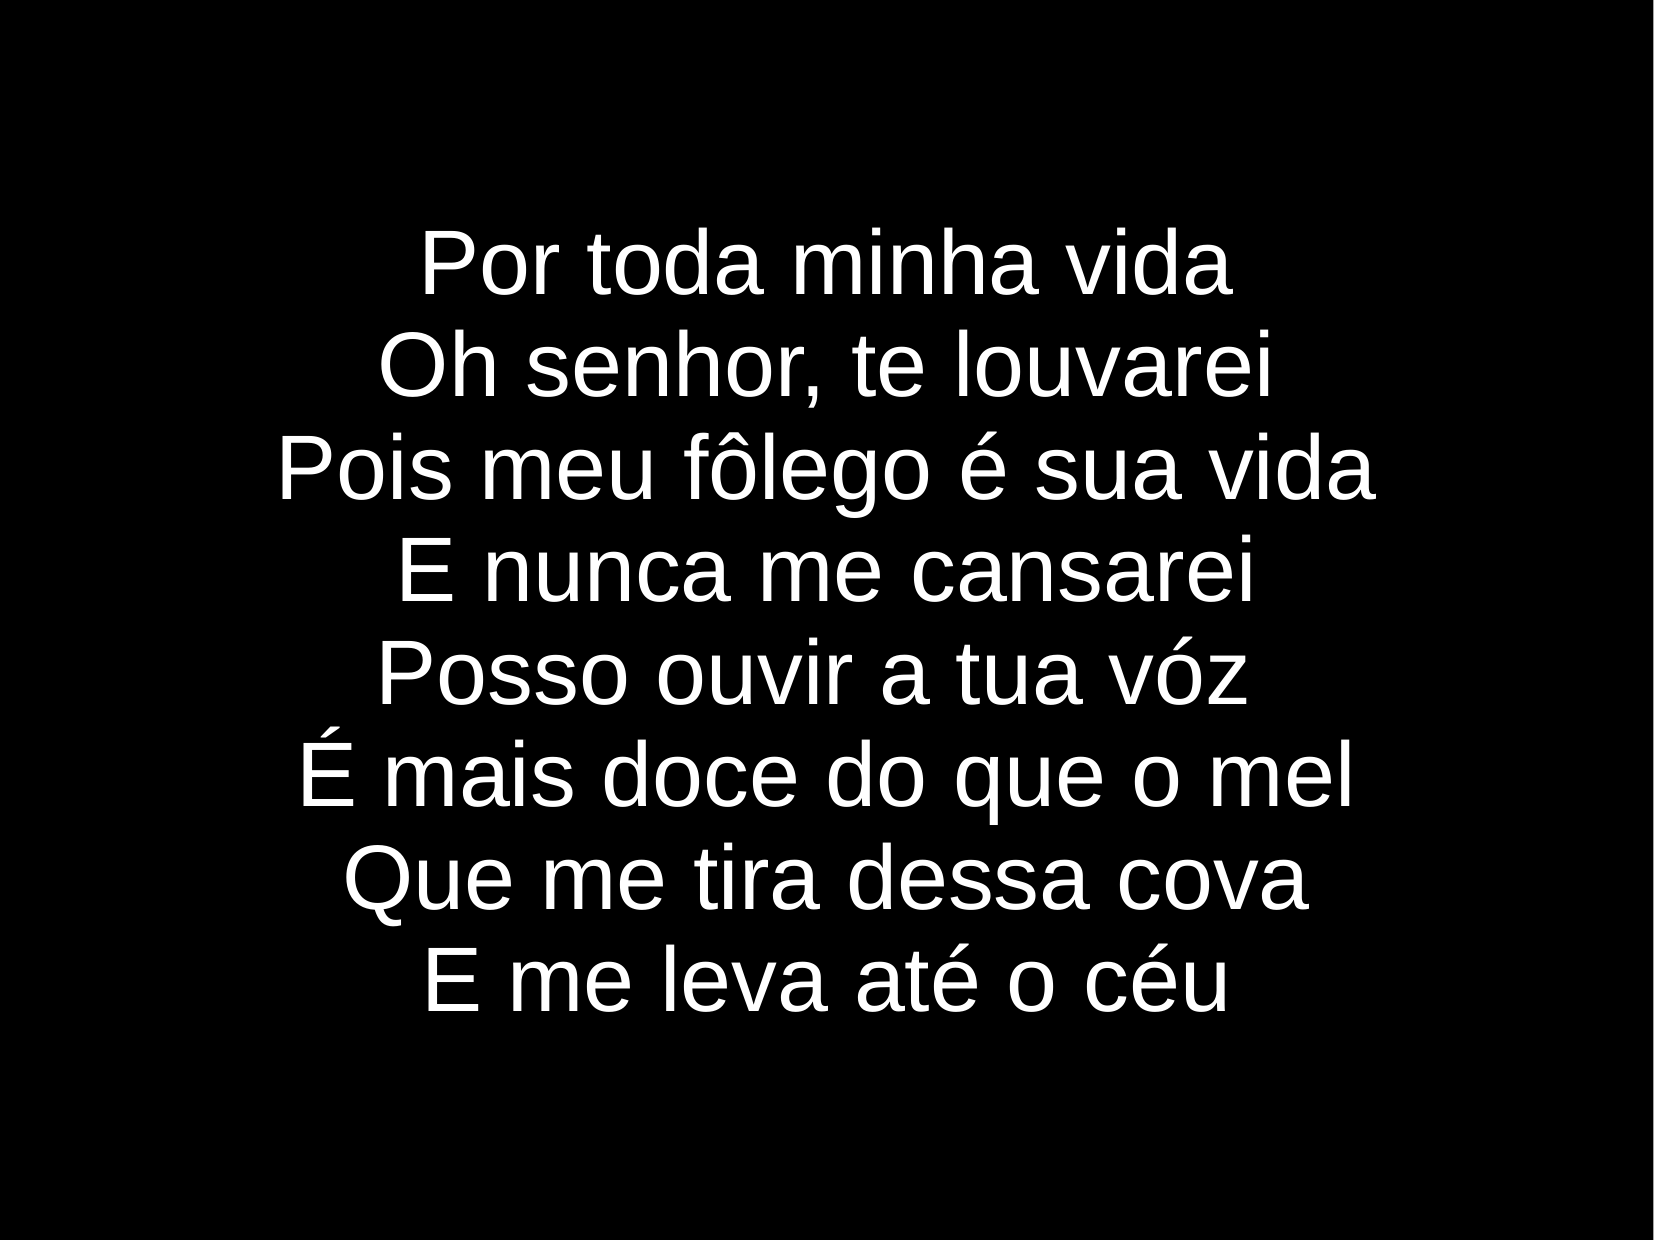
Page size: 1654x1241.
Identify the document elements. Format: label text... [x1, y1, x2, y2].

subtitle Por toda minha vida Oh senhor, te louvarei Pois meu fôlego é sua vida E nunca me cansarei Posso ouvir a tua vóz É mais doce do que o mel Que me tira dessa cova E me leva até o céu [82, 49, 1571, 1193]
